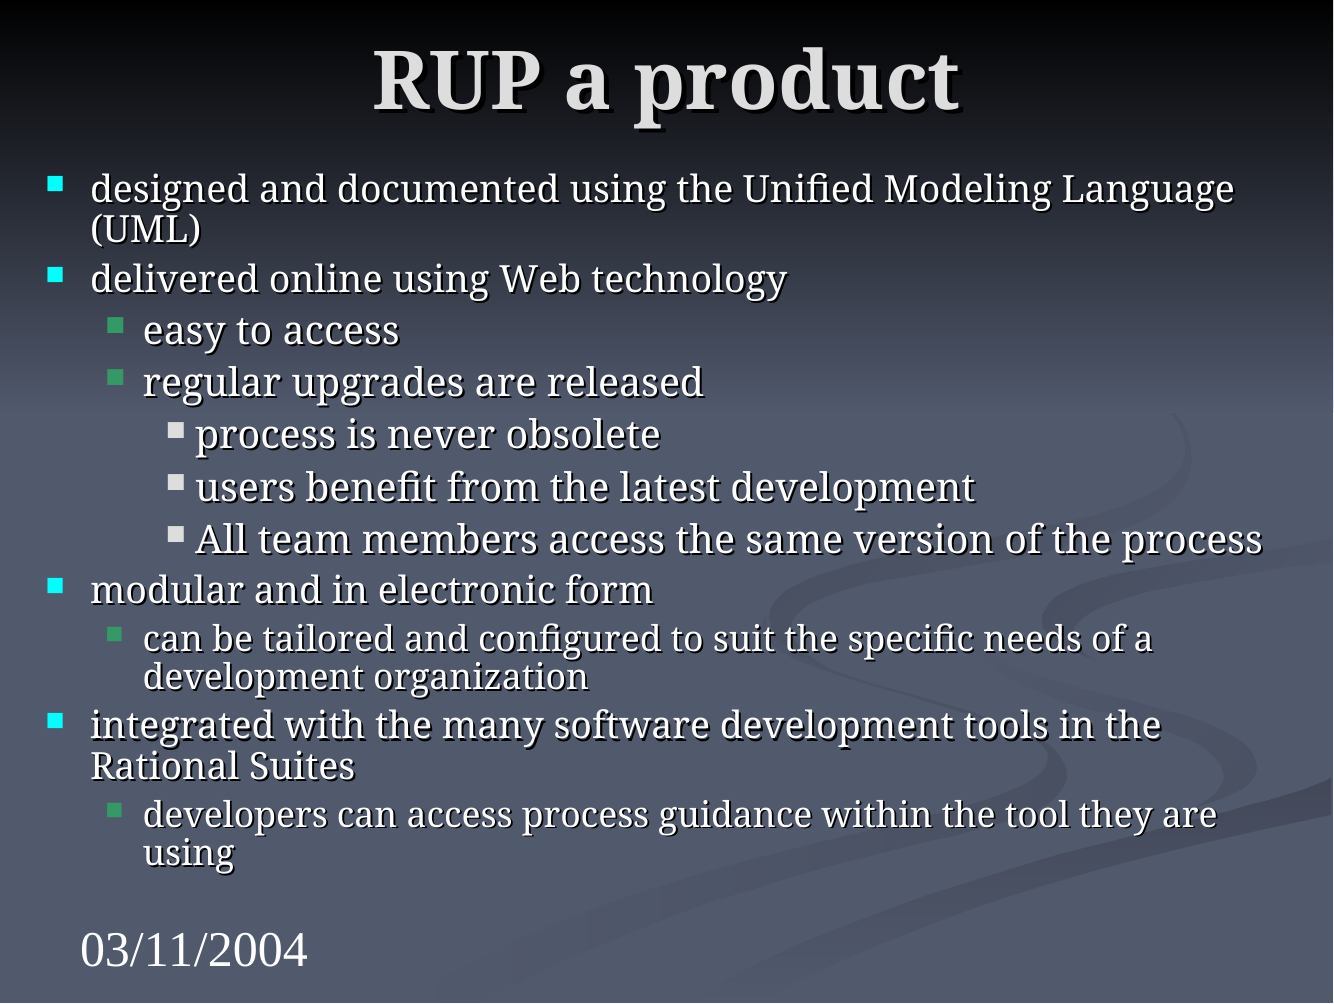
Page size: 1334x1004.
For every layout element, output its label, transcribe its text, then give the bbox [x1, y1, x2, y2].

title RUP a product [0, 21, 1334, 133]
list designed and documented using the Unified Modeling Language (UML) delivered online using Web technology easy to access regular upgrades are released process is never obsolete users benefit from the latest development All team members access the same version of the process modular and in electronic form can be tailored and configured to suit the specific needs of a development organization integrated with the many software development tools in the Rational Suites developers can access process guidance within the tool they are using [32, 162, 1287, 921]
